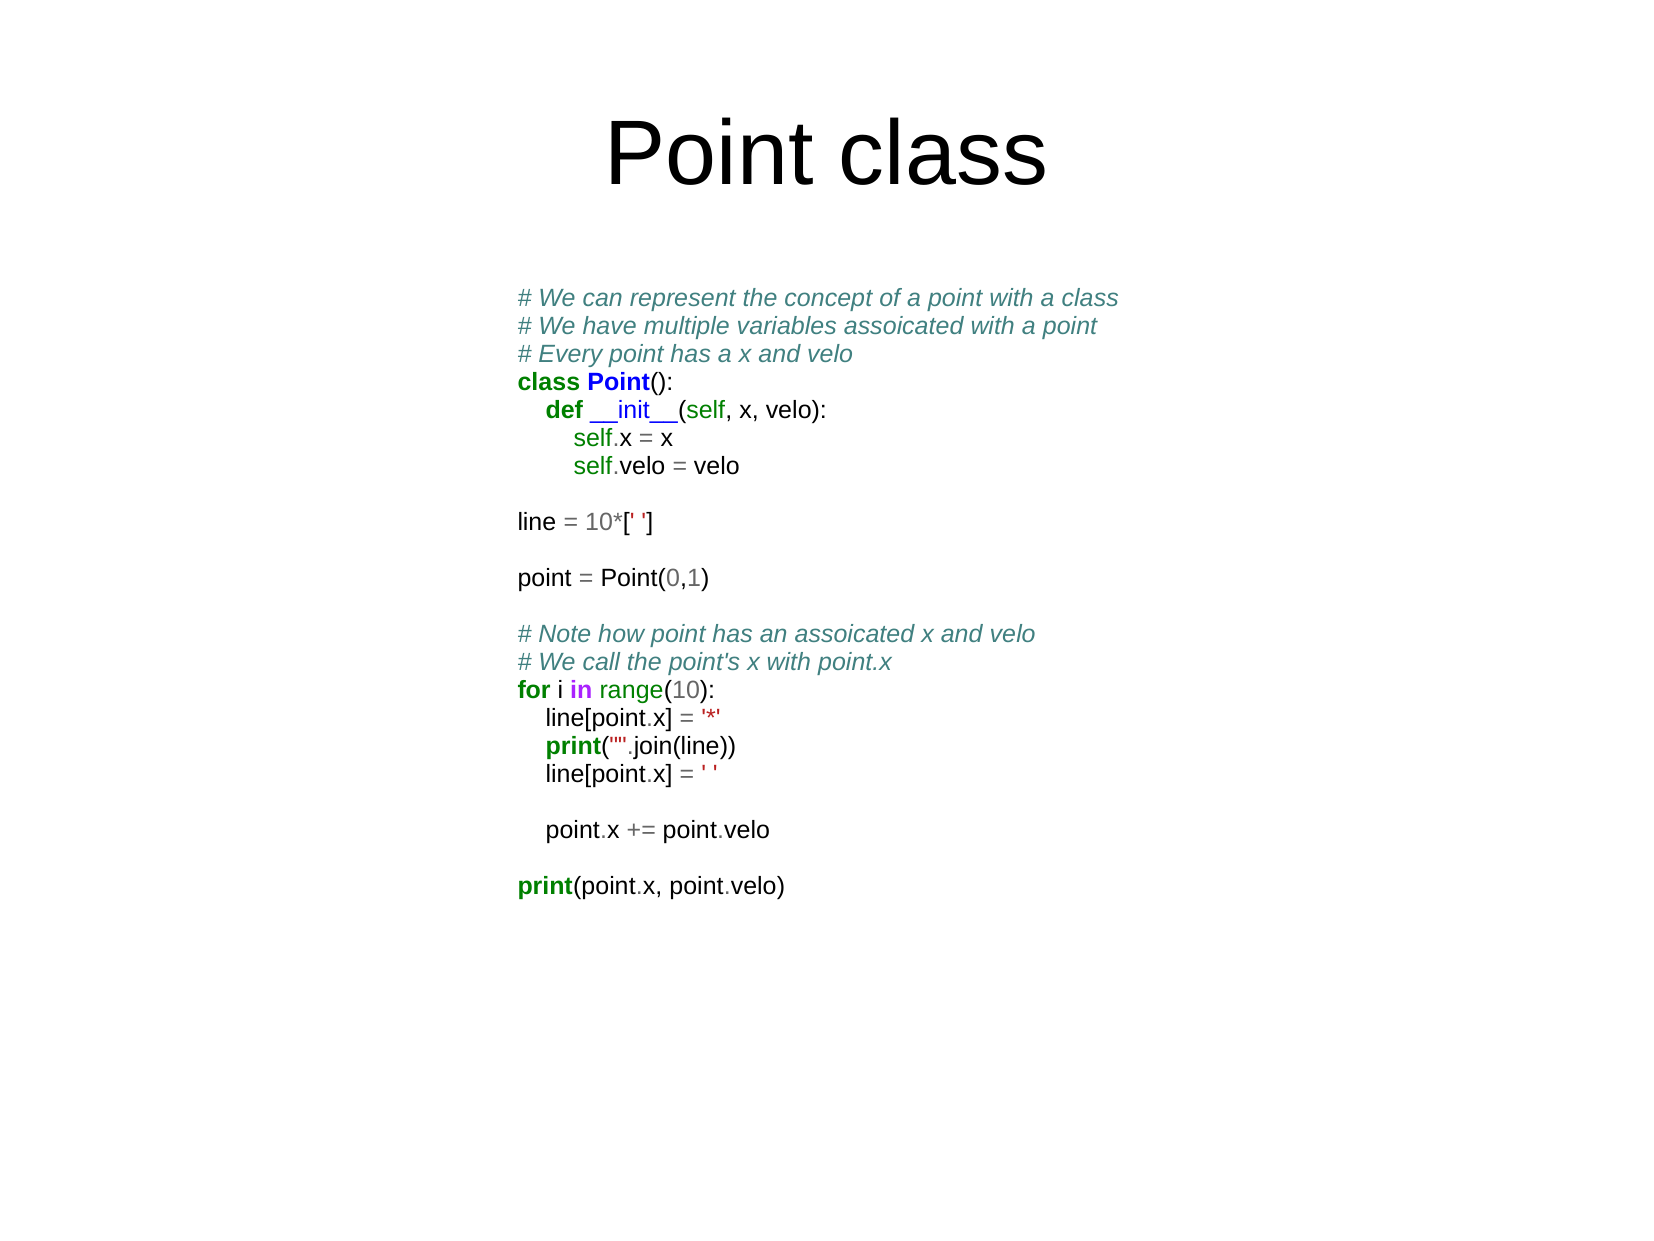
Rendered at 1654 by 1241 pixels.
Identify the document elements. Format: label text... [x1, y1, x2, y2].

text_box # We can represent the concept of a point with a class # We have multiple variables assoicated with a point # Every point has a x and velo class Point(): def __init__(self, x, velo): self.x = x self.velo = velo line = 10*[' '] point = Point(0,1) # Note how point has an assoicated x and velo # We call the point's x with point.x for i in range(10): line[point.x] = '*' print("".join(line)) line[point.x] = ' ' point.x += point.velo print(point.x, point.velo) [502, 276, 1151, 965]
title Point class [82, 49, 1571, 257]
